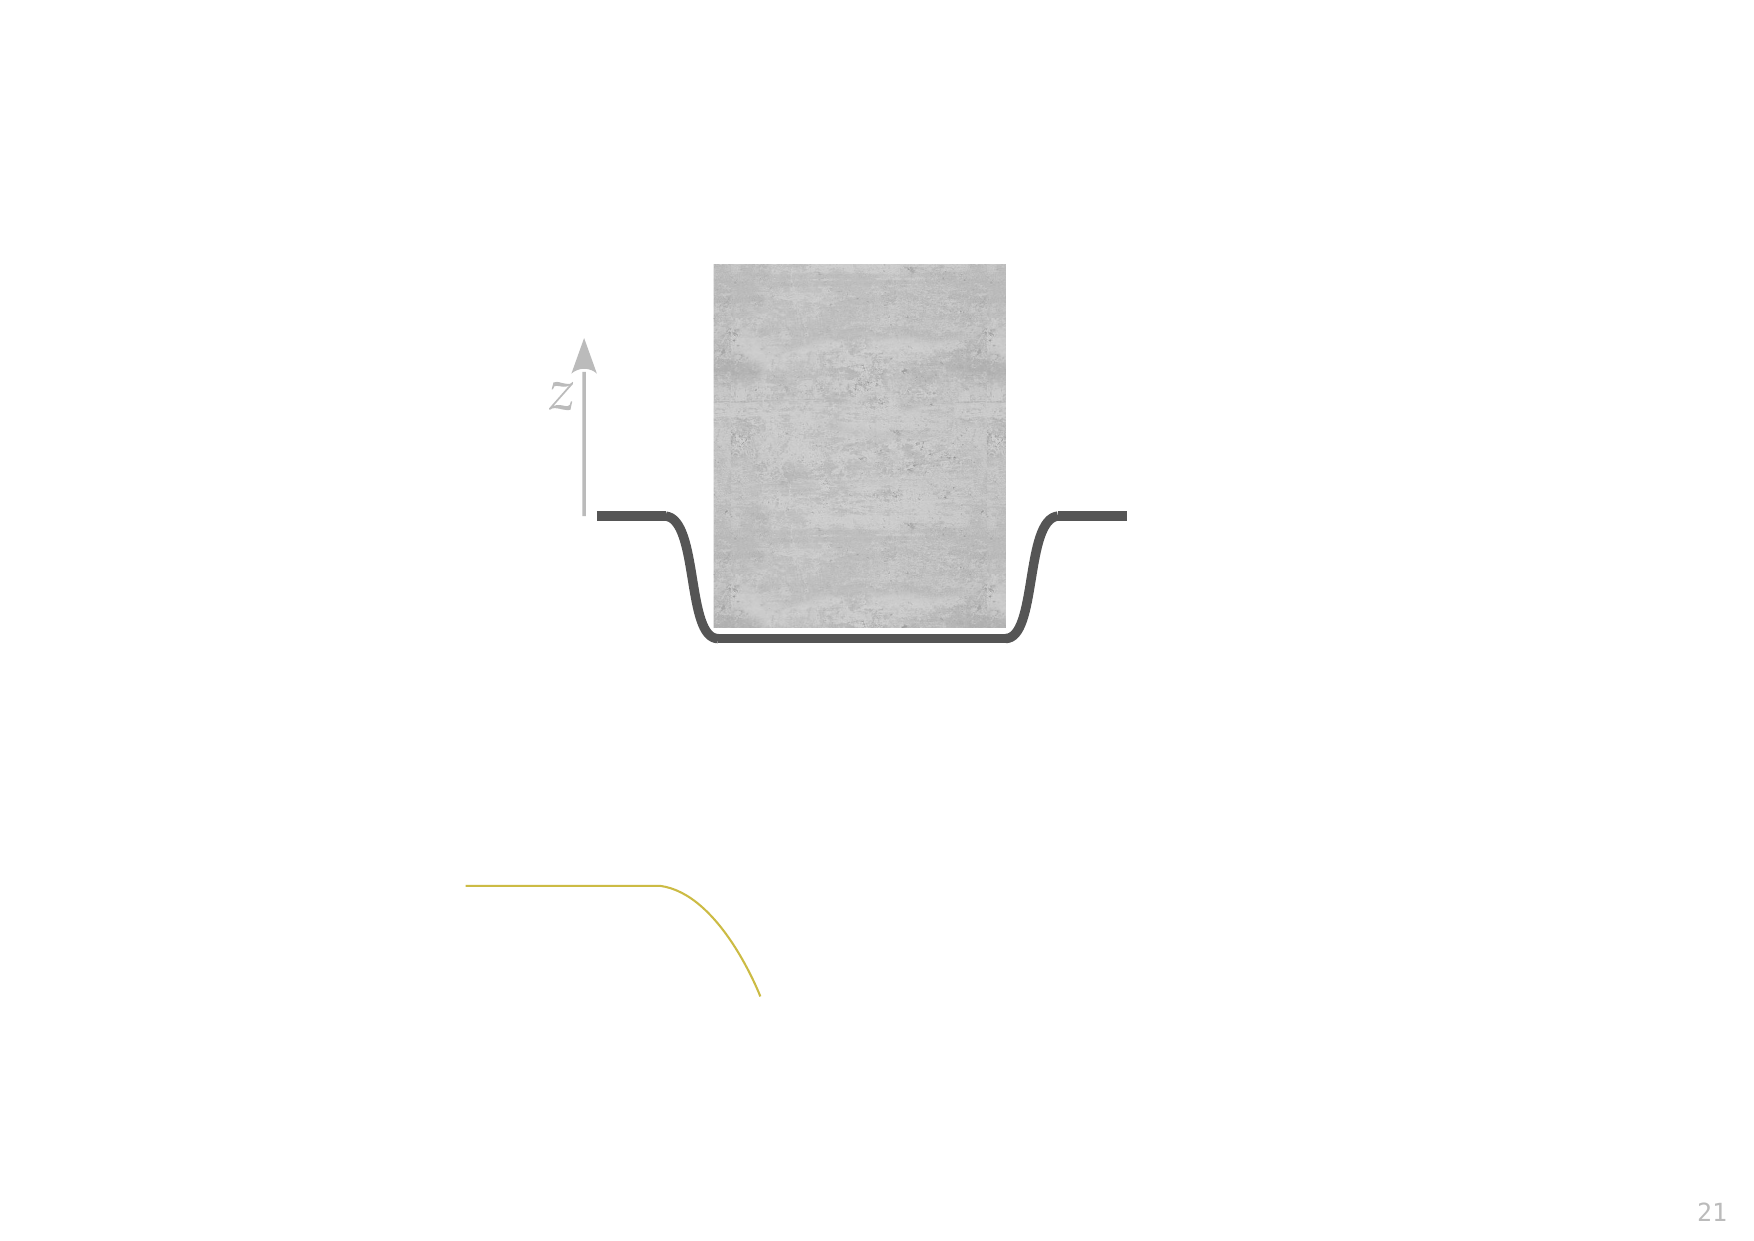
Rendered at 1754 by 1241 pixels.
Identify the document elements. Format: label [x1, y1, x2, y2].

text_box [549, 381, 574, 411]
text_box [582, 371, 586, 517]
text_box [713, 264, 1006, 628]
text_box [571, 338, 597, 374]
